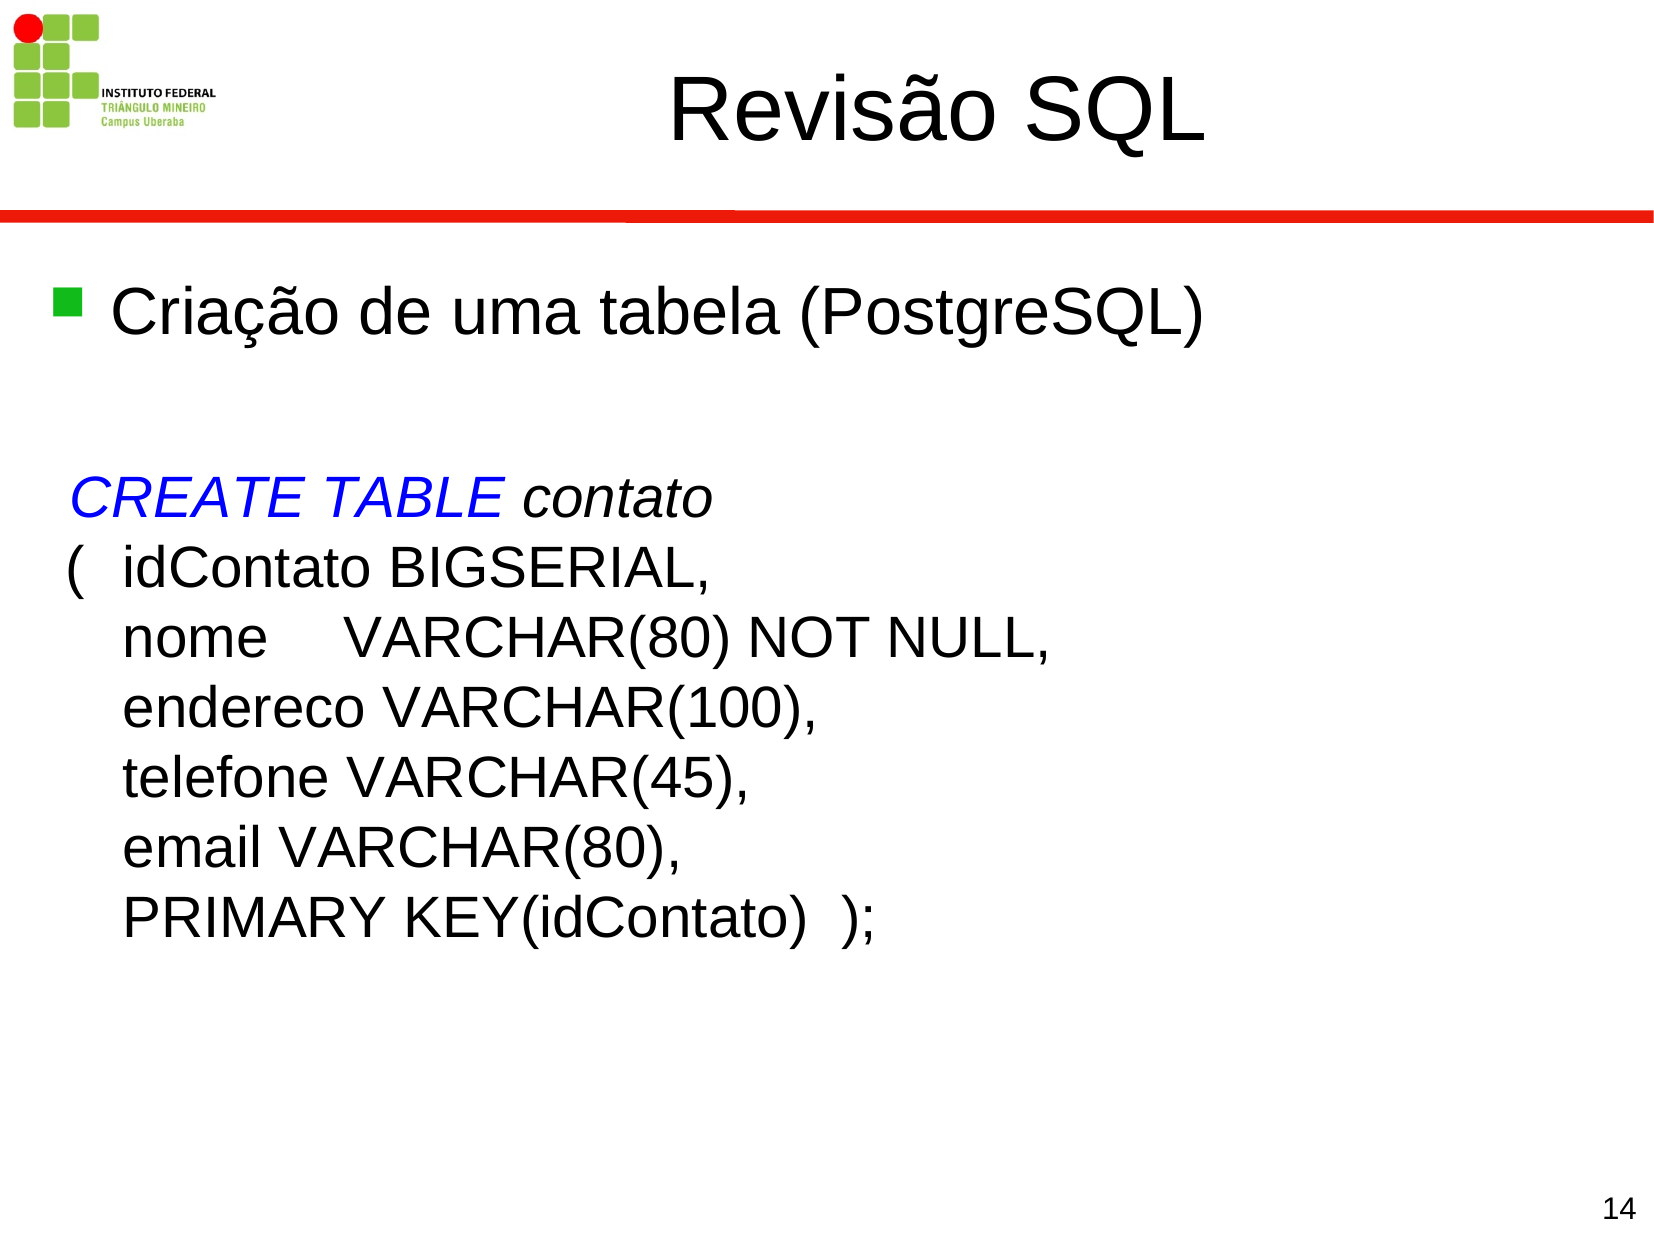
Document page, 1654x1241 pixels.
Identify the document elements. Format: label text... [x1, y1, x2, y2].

text_box <número> [1185, 1179, 1654, 1220]
picture [0, 2, 228, 139]
text_box Revisão SQL [253, 0, 1622, 207]
text_box Criação de uma tabela (PostgreSQL) CREATE TABLE contato ( idContato BIGSERIAL, nome VARCHAR(80) NOT NULL, endereco VARCHAR(100), telefone VARCHAR(45), email VARCHAR(80), PRIMARY KEY(idContato) ); [32, 259, 1622, 1211]
